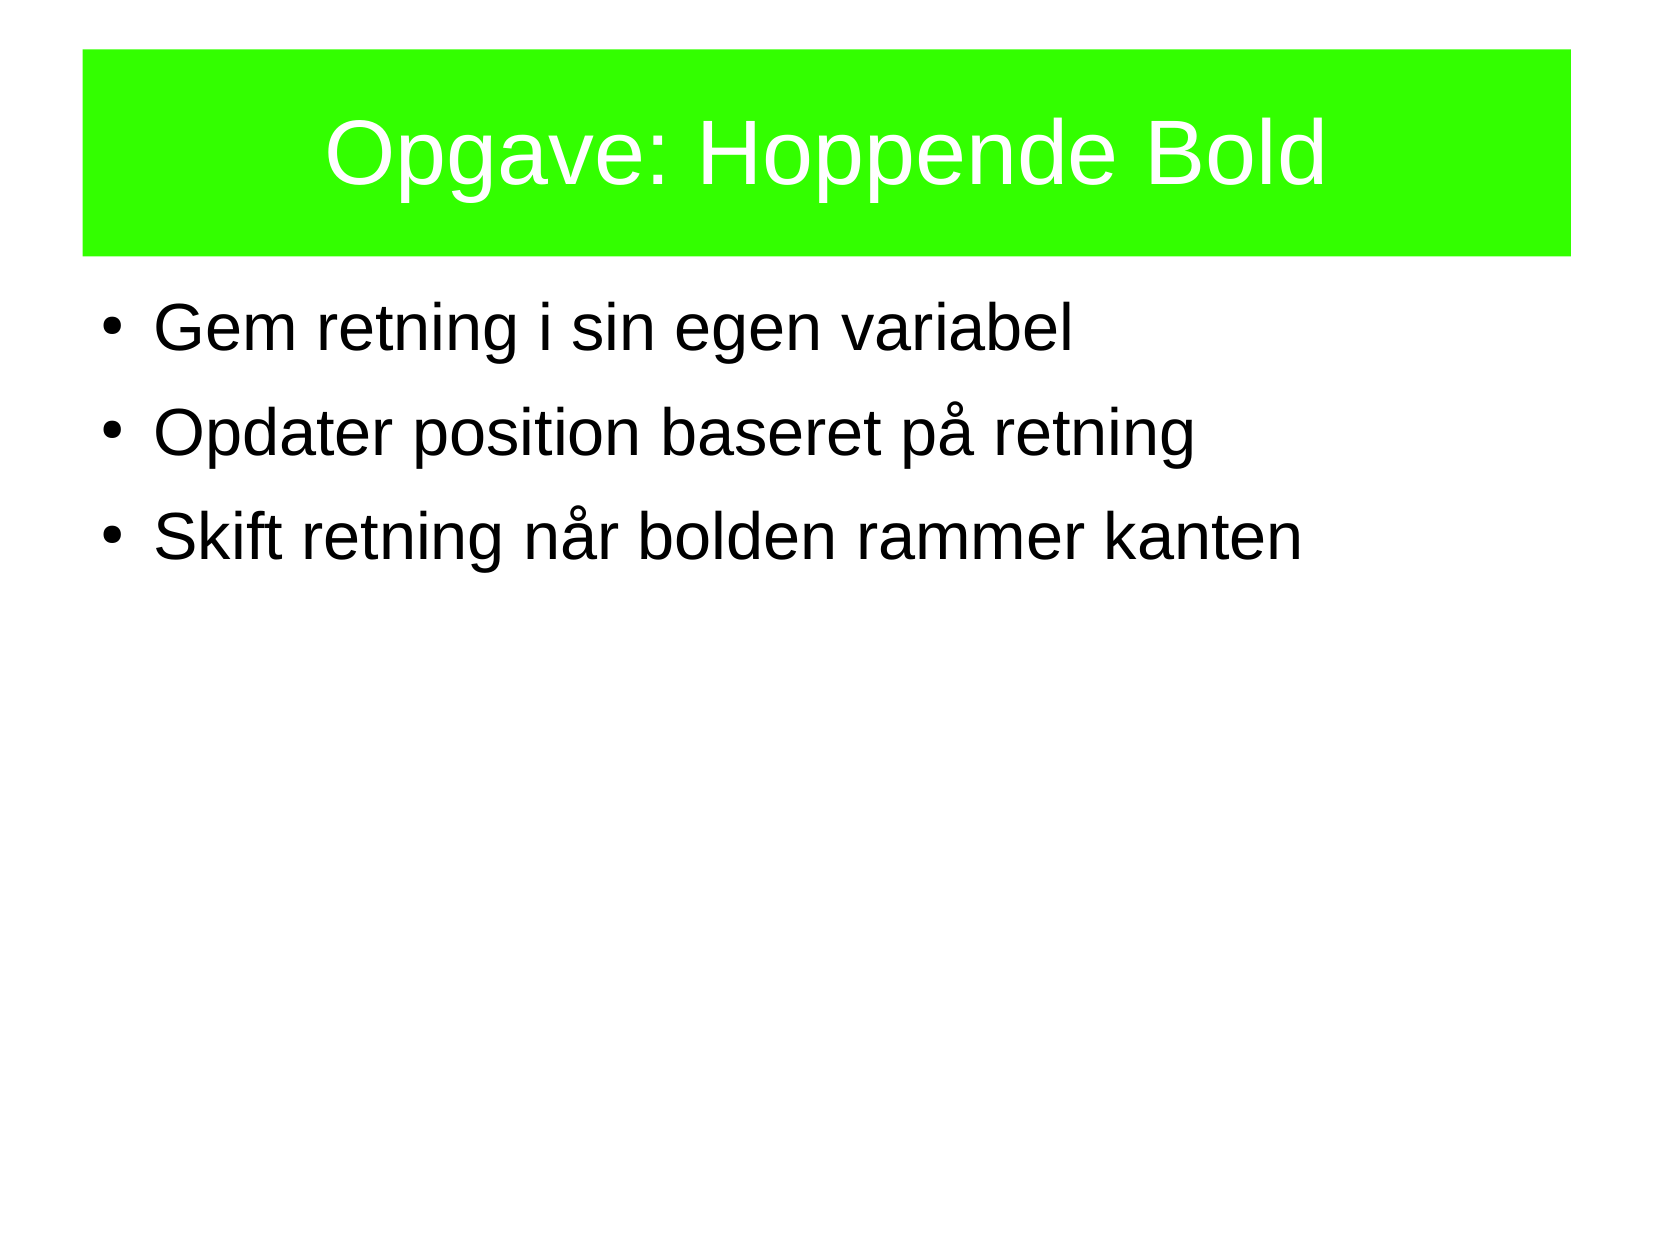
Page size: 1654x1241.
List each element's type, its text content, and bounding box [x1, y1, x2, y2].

list Gem retning i sin egen variabel Opdater position baseret på retning Skift retning når bolden rammer kanten [82, 290, 1571, 1109]
title Opgave: Hoppende Bold [82, 49, 1571, 257]
